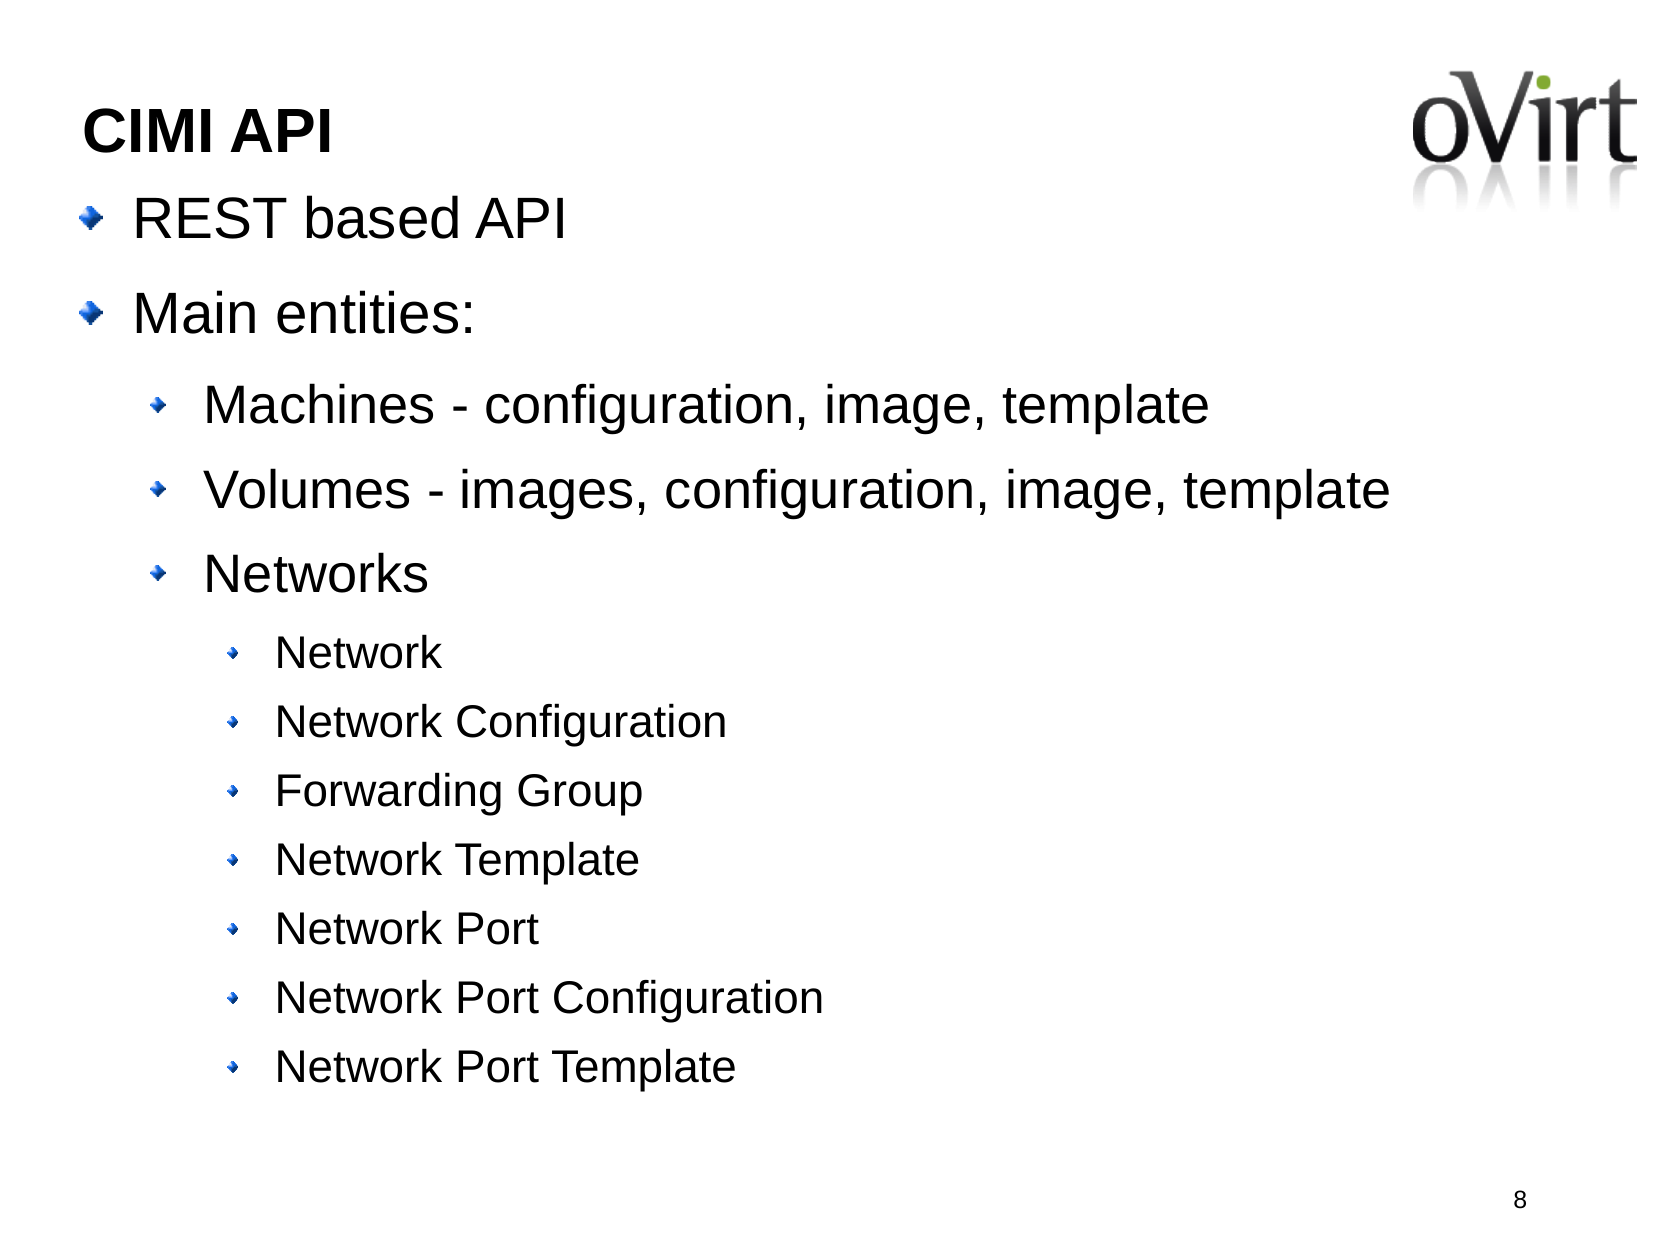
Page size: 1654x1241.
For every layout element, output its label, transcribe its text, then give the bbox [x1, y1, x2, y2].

list REST based API Main entities: Machines - configuration, image, template Volumes - images, configuration, image, template Networks Network Network Configuration Forwarding Group Network Template Network Port Network Port Configuration Network Port Template [62, 185, 1640, 1093]
title CIMI API [82, 37, 1303, 185]
picture [1413, 63, 1637, 185]
